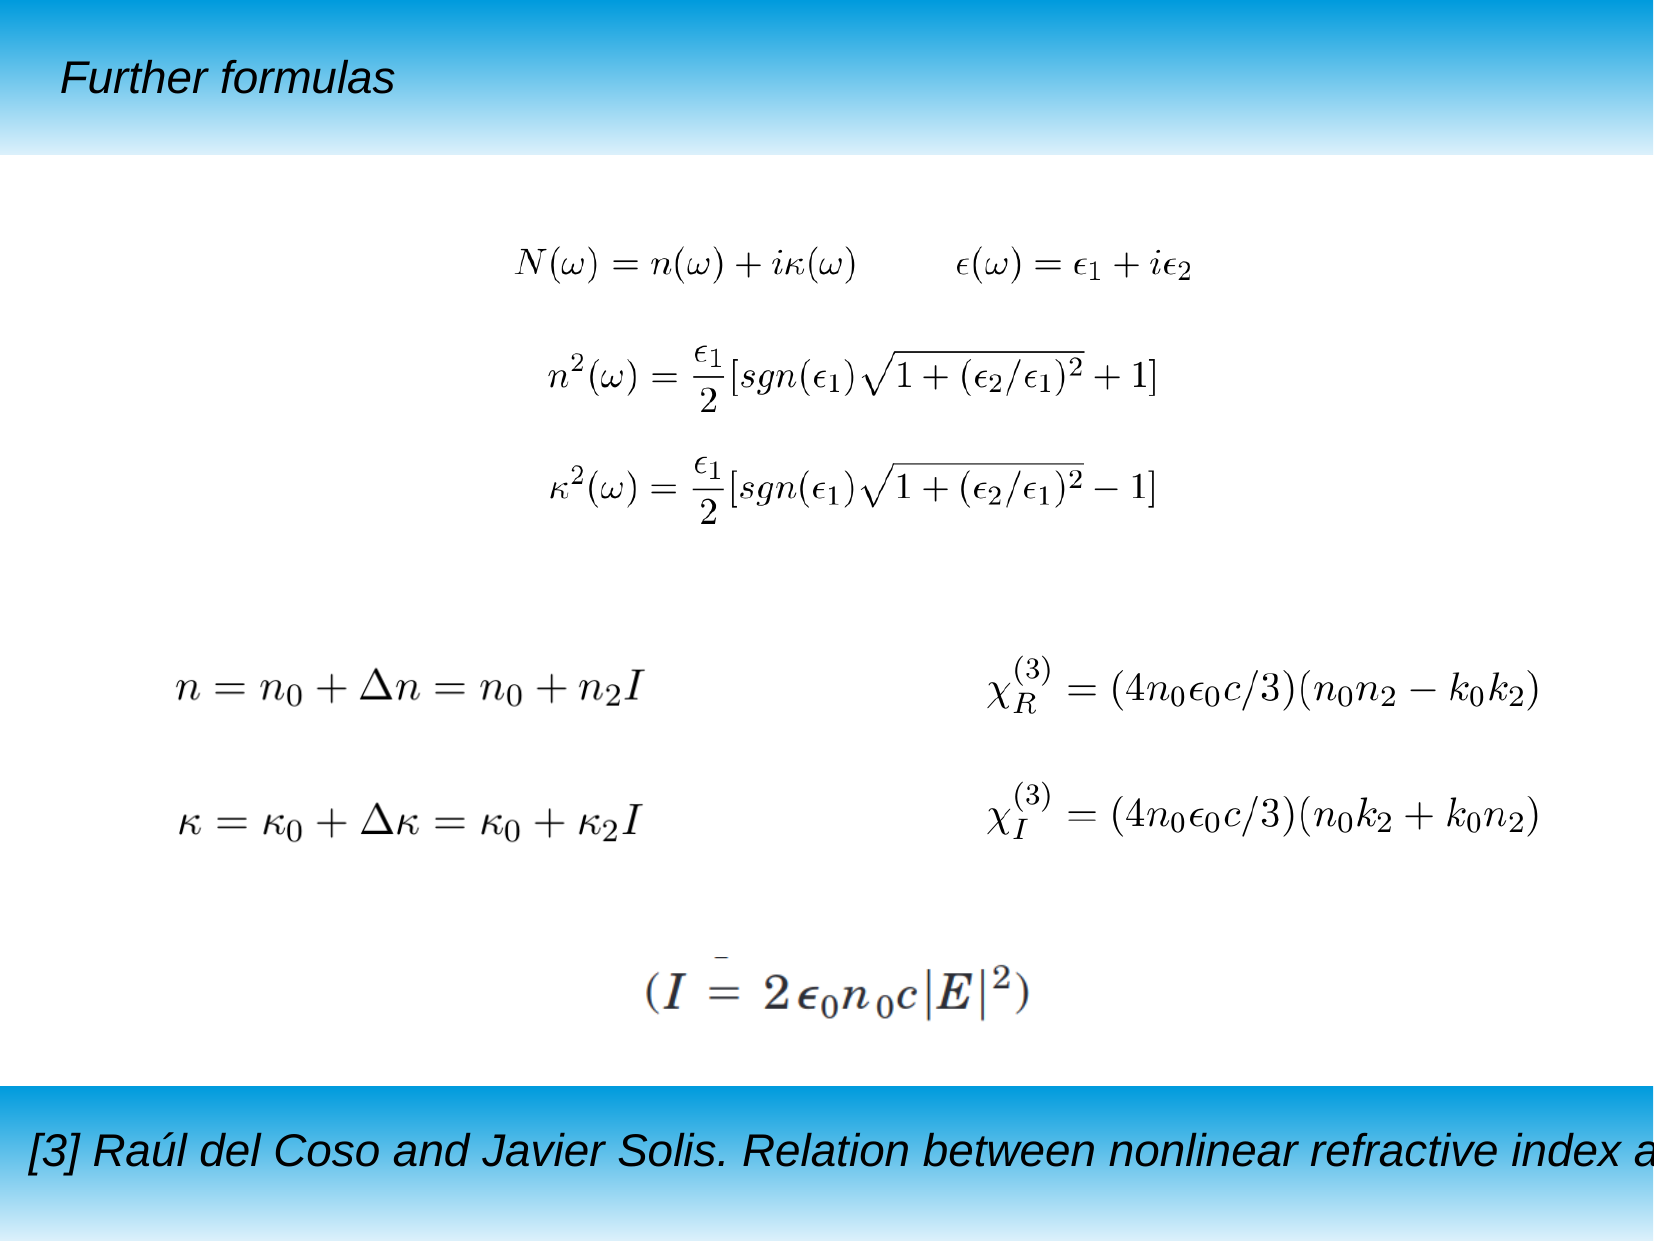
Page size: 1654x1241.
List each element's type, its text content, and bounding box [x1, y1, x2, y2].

picture [480, 219, 1230, 526]
picture [630, 957, 1036, 1036]
text_box Further formulas [45, 45, 601, 112]
text_box [3] Raúl del Coso and Javier Solis. Relation between nonlinear refractive index and third-order susceptibility in absorbing media. J. Opt. Soc. Am. B, 21(3):640–644, Mar 2004 [14, 1117, 1636, 1241]
picture [105, 644, 694, 871]
picture [930, 625, 1576, 871]
